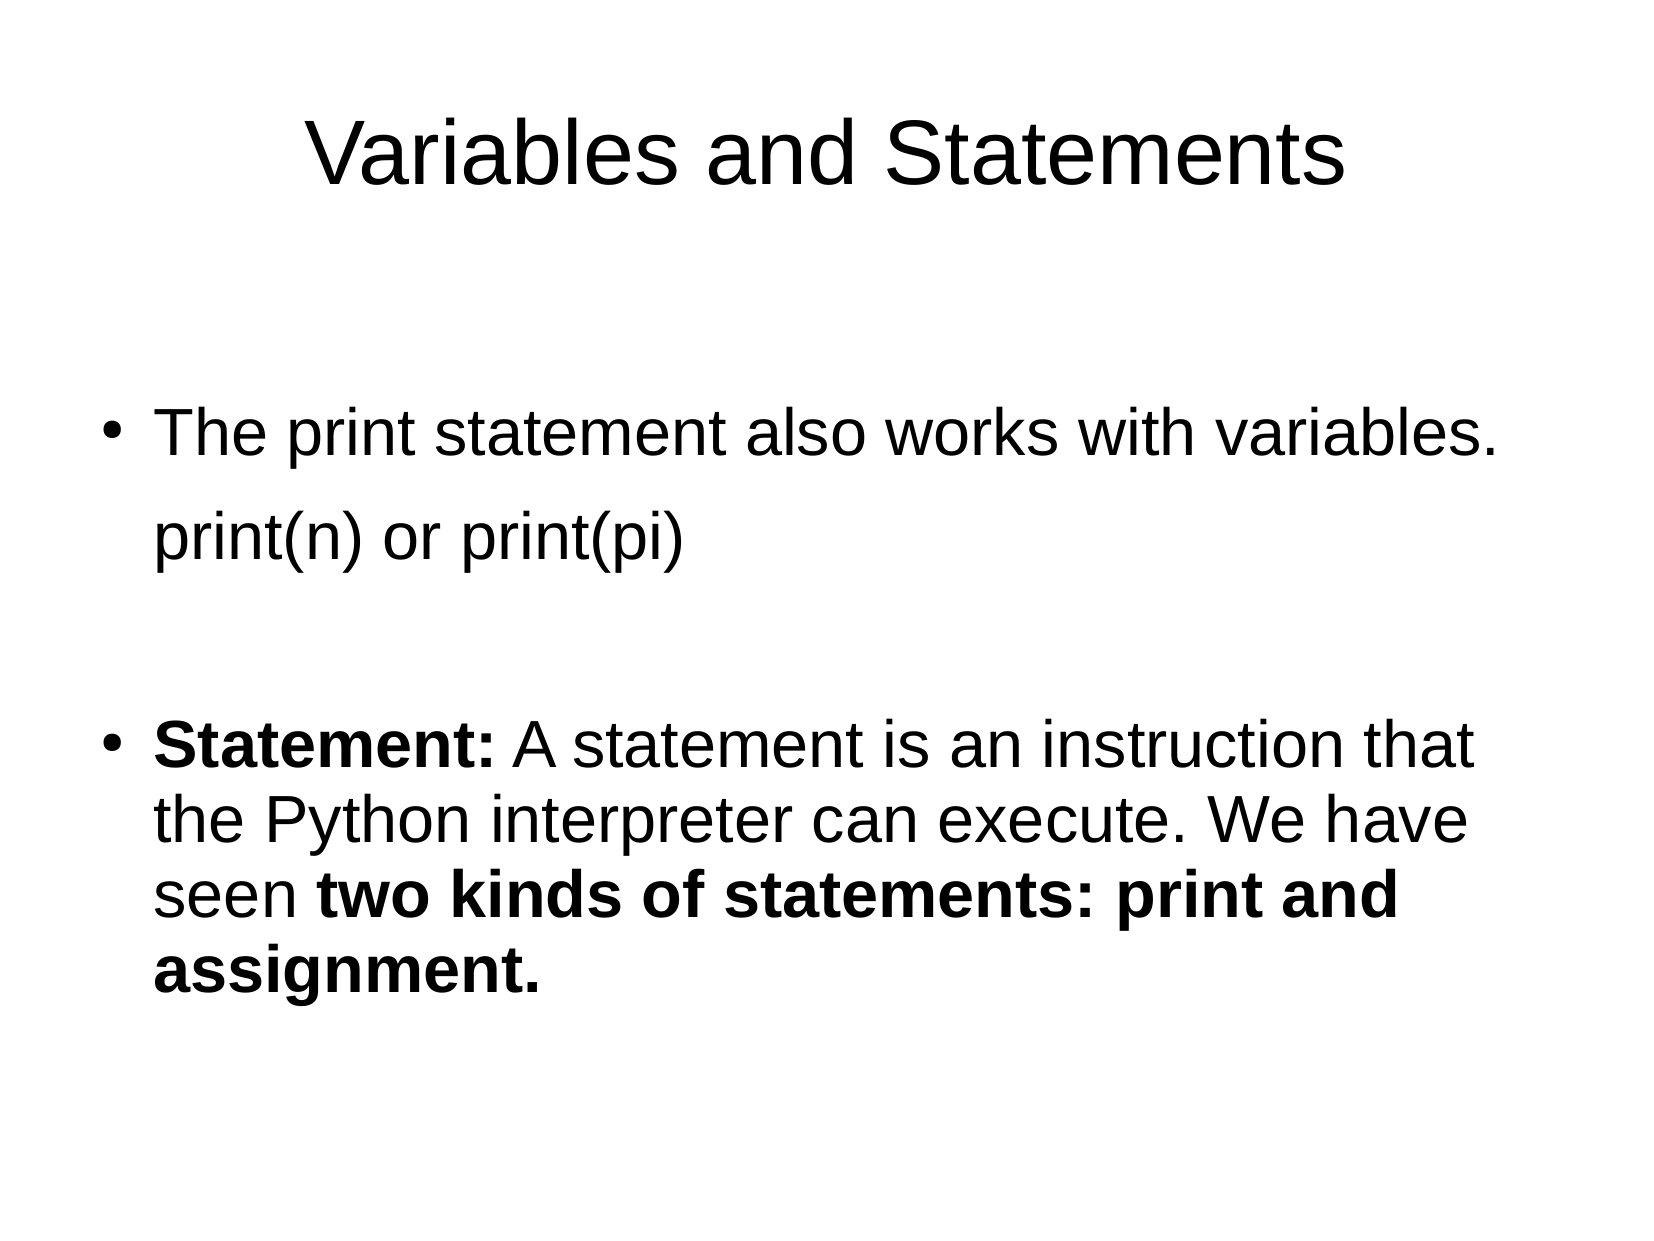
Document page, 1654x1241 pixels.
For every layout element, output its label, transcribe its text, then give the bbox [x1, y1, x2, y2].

title Variables and Statements [82, 49, 1571, 257]
list The print statement also works with variables. print(n) or print(pi) Statement: A statement is an instruction that the Python interpreter can execute. We have seen two kinds of statements: print and assignment. [82, 290, 1571, 1010]
